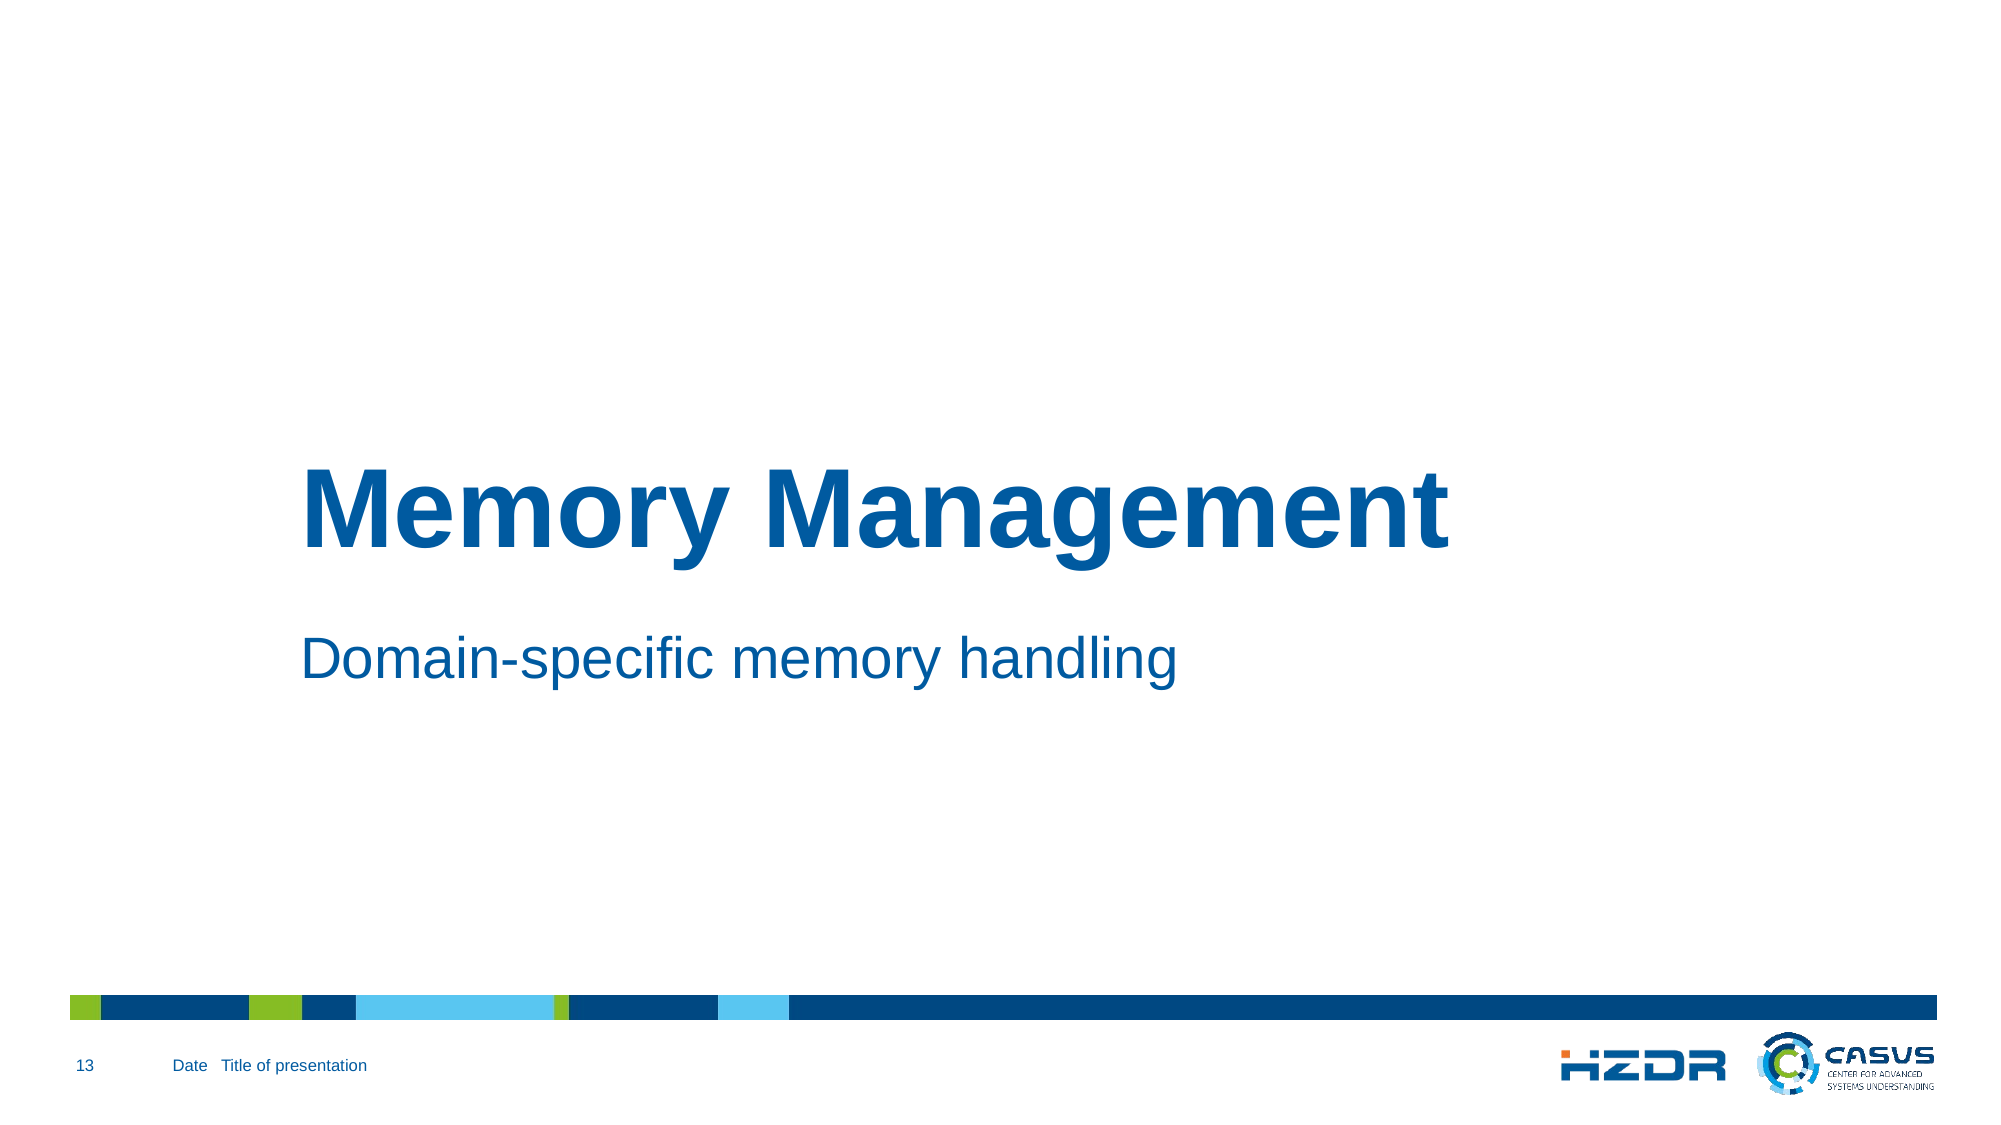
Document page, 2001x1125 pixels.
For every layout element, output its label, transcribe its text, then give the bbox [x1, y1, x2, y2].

subtitle Domain-specific memory handling [300, 620, 1651, 751]
picture [70, 995, 101, 1020]
picture [104, 995, 569, 1020]
picture [1560, 1049, 1726, 1081]
slide_number Date [107, 1034, 208, 1095]
title Memory Management [300, 450, 1651, 610]
picture [572, 995, 1937, 1020]
picture [1757, 1032, 1934, 1095]
